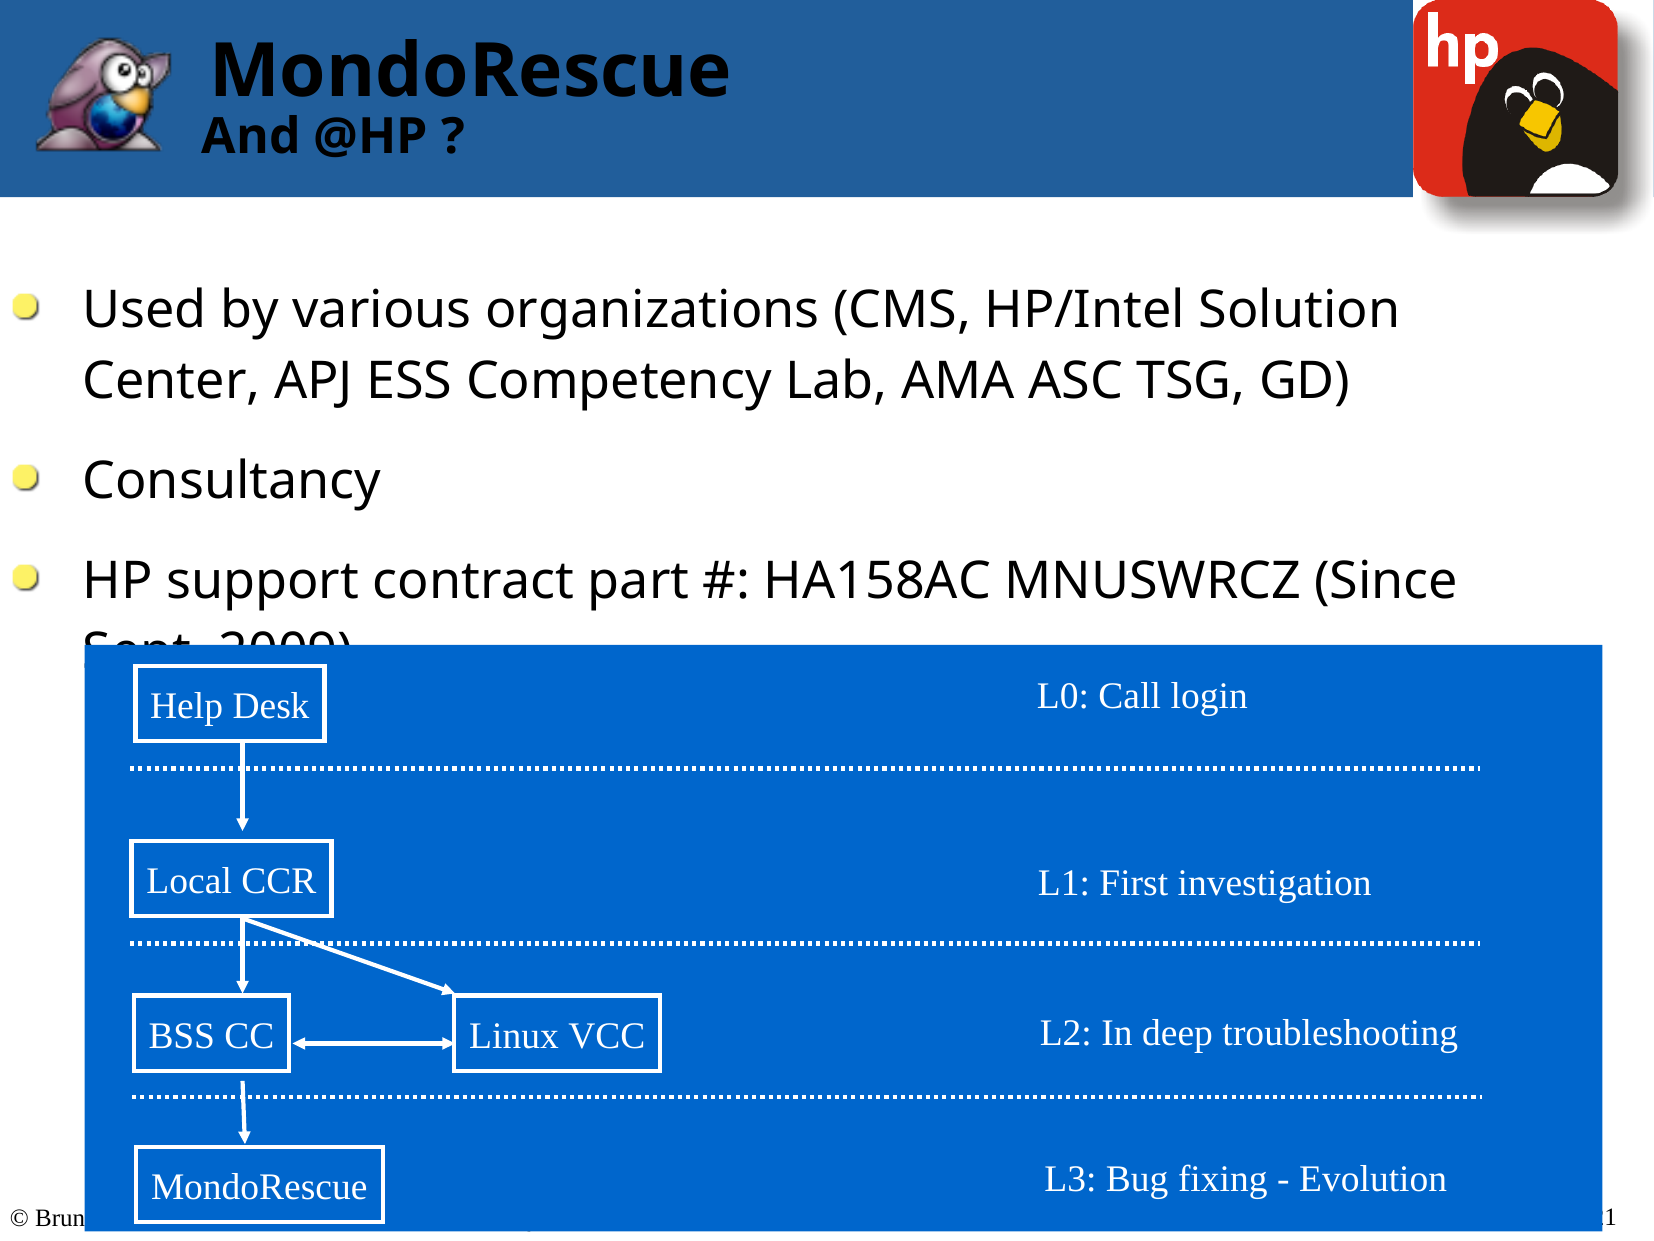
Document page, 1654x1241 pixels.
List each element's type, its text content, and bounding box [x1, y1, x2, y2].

text_box Linux VCC [454, 995, 661, 1071]
text_box Local CCR [131, 841, 332, 917]
title And @HP ? [201, 32, 1191, 241]
text_box MondoRescue [136, 1146, 383, 1222]
text_box BSS CC [133, 995, 290, 1071]
text_box [84, 644, 1603, 1232]
text_box Help Desk [135, 666, 325, 742]
picture [1413, 0, 1654, 235]
text_box L3: Bug fixing - Evolution [908, 1138, 1584, 1214]
text_box L0: Call login [805, 655, 1481, 731]
text_box L2: In deep troubleshooting [911, 993, 1587, 1069]
text_box L1: First investigation [867, 843, 1543, 919]
list Used by various organizations (CMS, HP/Intel Solution Center, APJ ESS Competency Lab, AMA ASC TSG, GD) Consultancy HP support contract part #: HA158AC MNUSWRCZ (Since Sept. 2009) [0, 271, 1591, 1158]
picture [0, 0, 211, 199]
